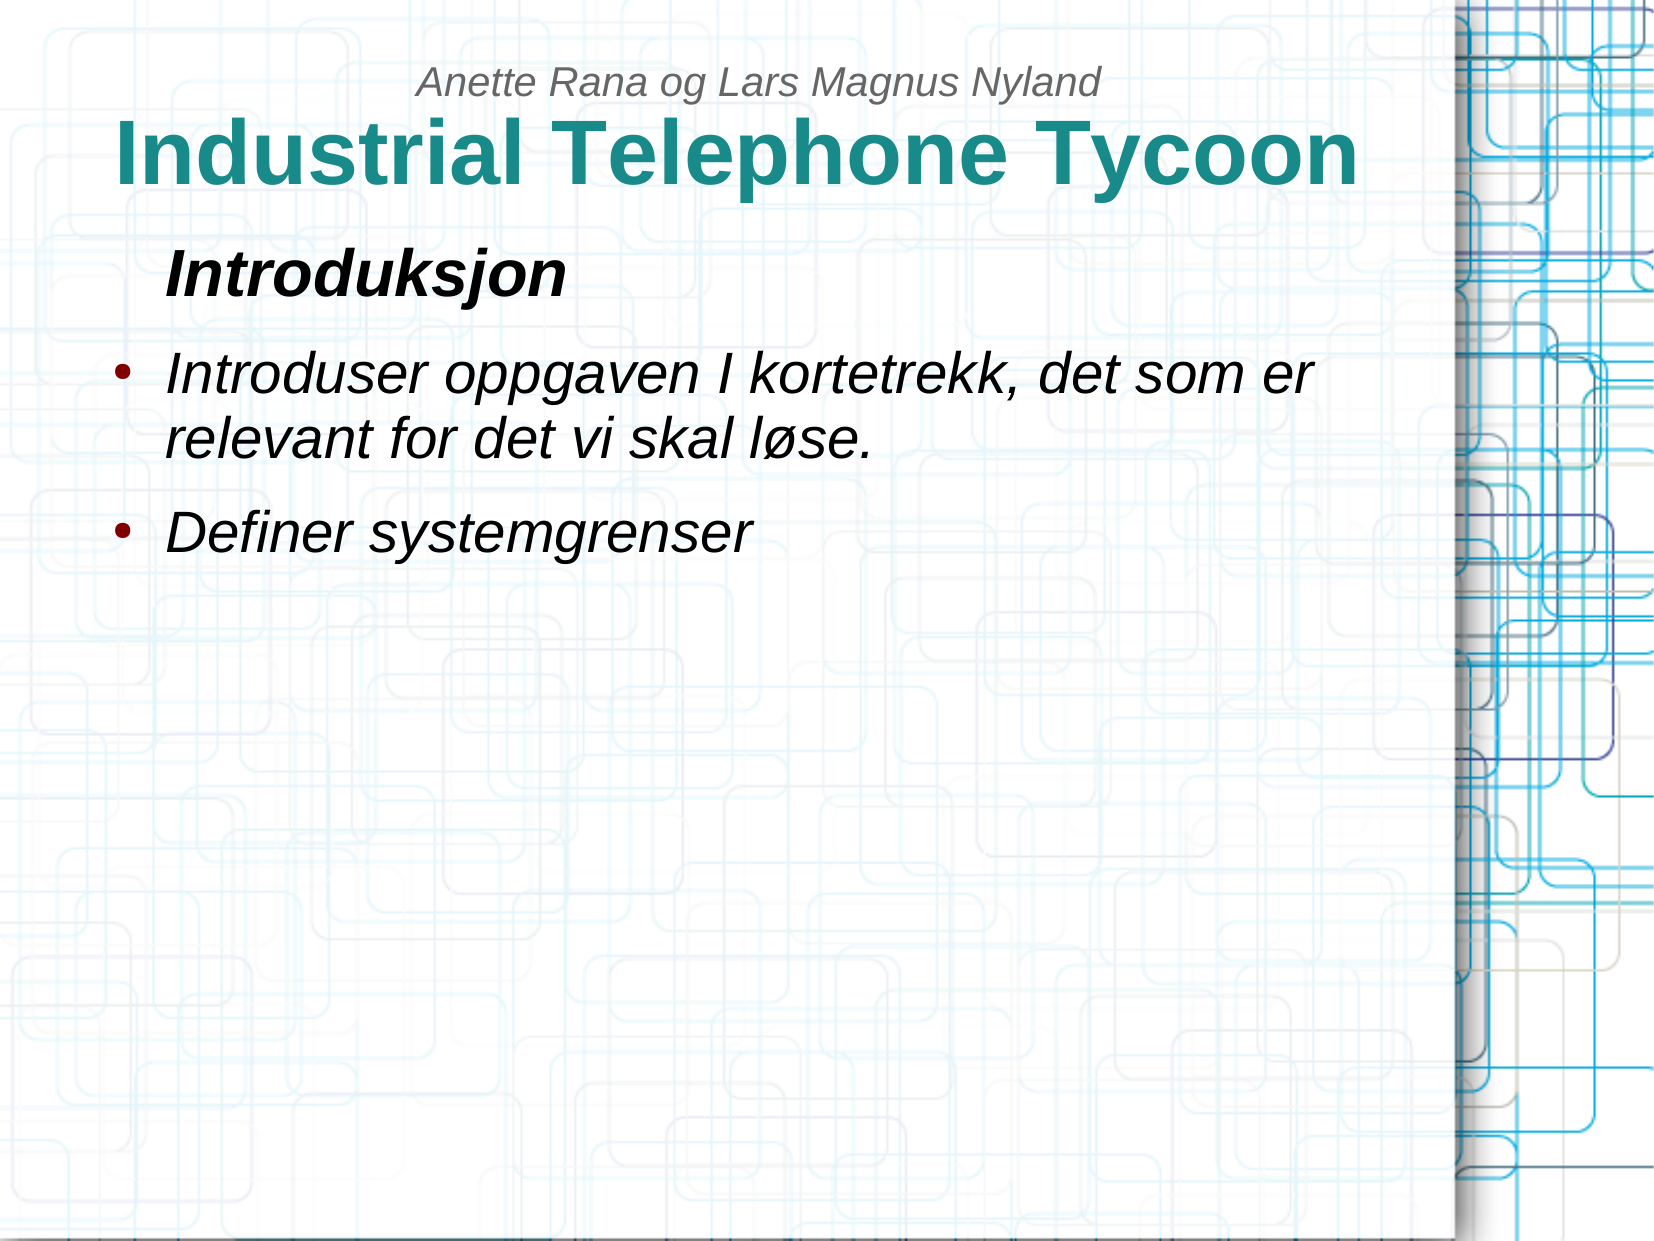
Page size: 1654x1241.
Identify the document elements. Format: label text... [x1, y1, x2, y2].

list Introduksjon Introduser oppgaven I kortetrekk, det som er relevant for det vi skal løse. Definer systemgrenser [70, 236, 1406, 1205]
title Industrial Telephone Tycoon [59, 56, 1418, 250]
list Anette Rana og Lars Magnus Nyland [82, 58, 1418, 210]
picture [0, 0, 1654, 1241]
